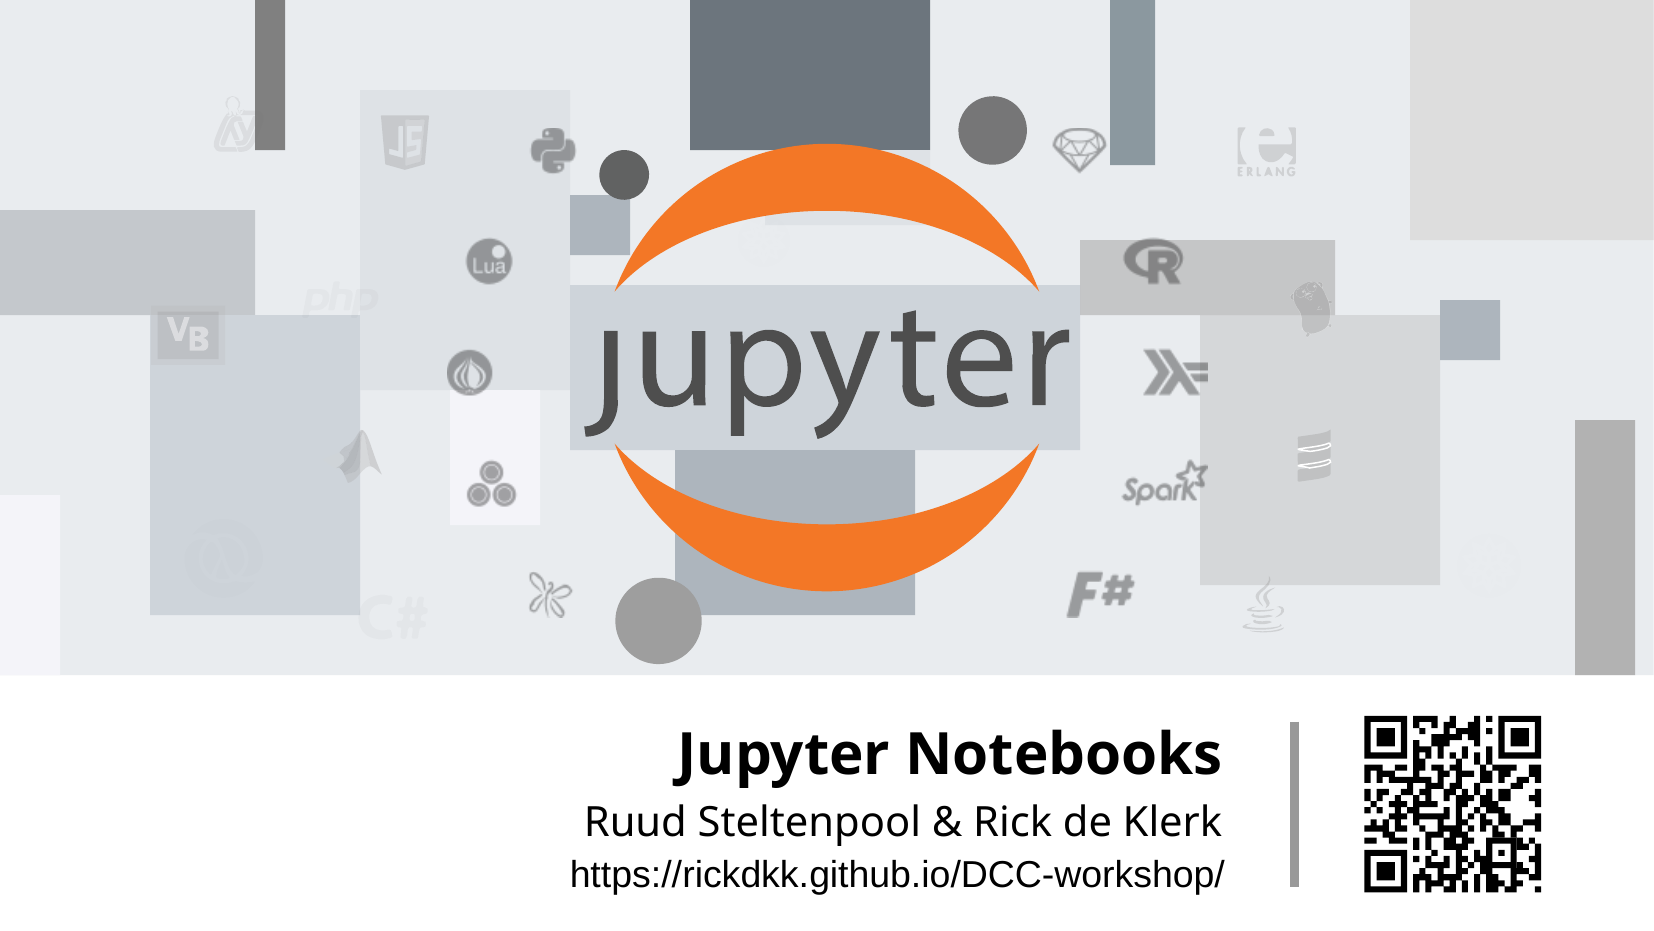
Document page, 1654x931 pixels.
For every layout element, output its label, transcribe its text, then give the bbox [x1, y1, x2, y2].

text_box Jupyter Notebooks Ruud Steltenpool & Rick de Klerk [549, 705, 1238, 847]
picture [1358, 709, 1548, 899]
picture [0, 0, 1577, 674]
text_box https://rickdkk.github.io/DCC-workshop/ [555, 846, 1241, 904]
